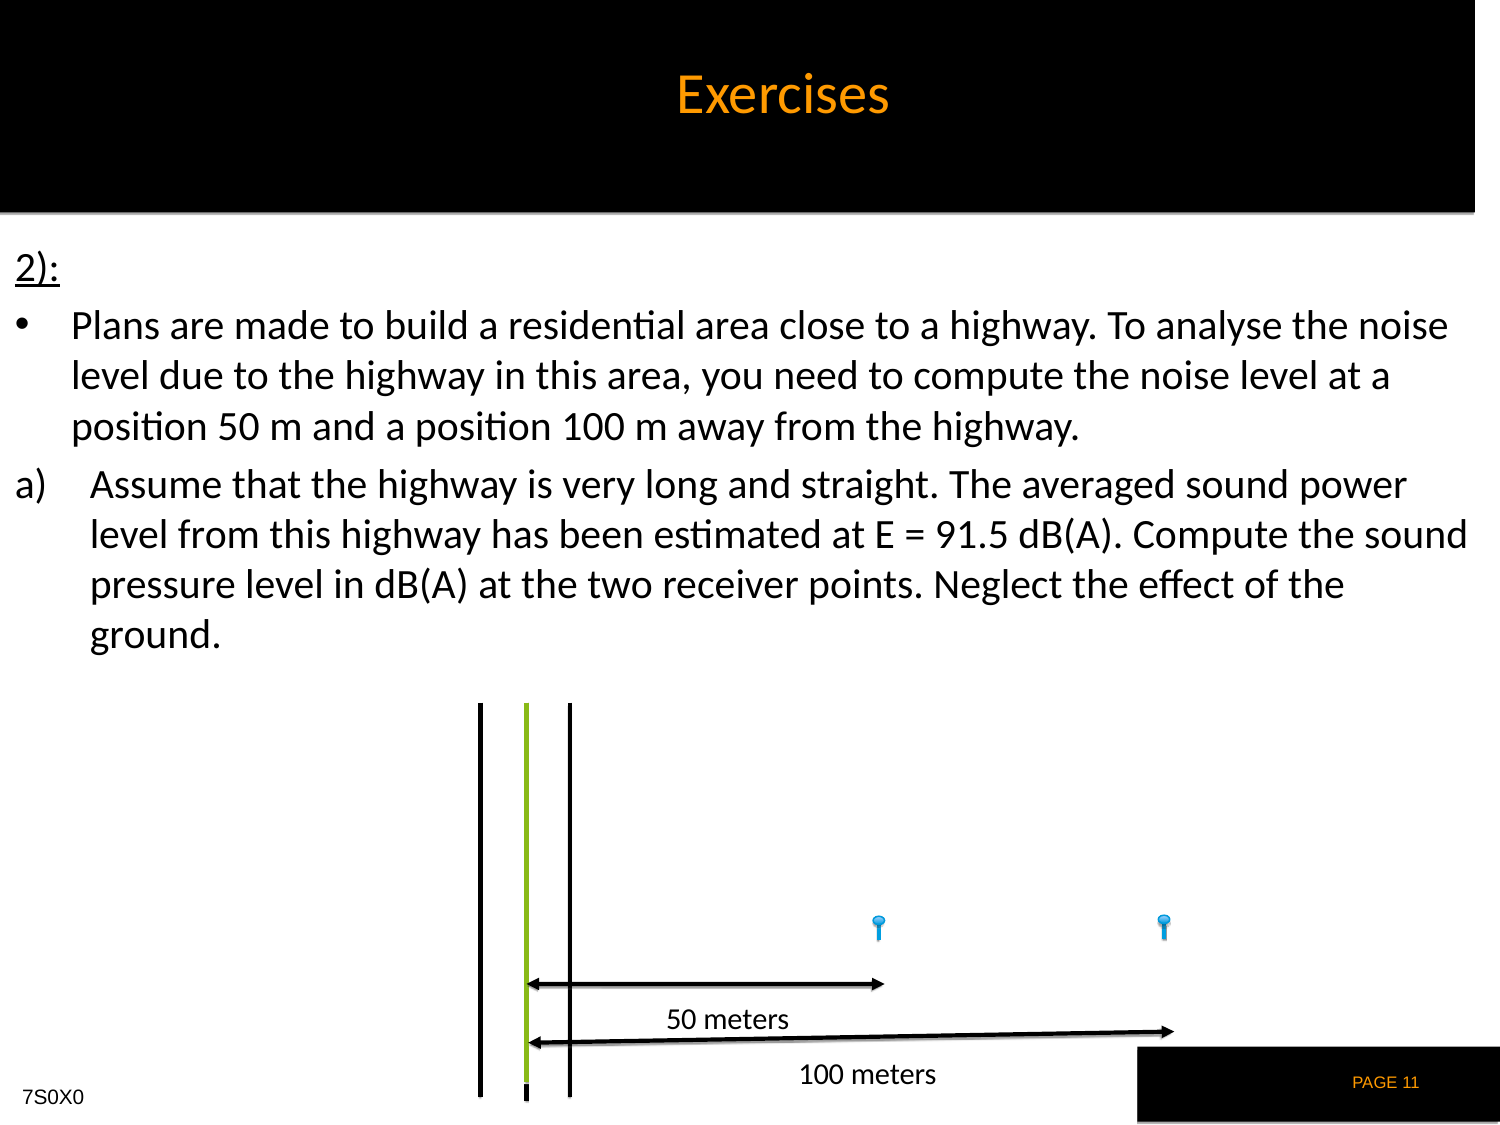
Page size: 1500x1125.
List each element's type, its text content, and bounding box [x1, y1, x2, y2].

text_box [0, 0, 1475, 213]
text_box [873, 916, 885, 925]
text_box 7S0X0 [22, 1080, 613, 1112]
text_box [1137, 1046, 1500, 1122]
text_box Exercises [125, 48, 1442, 200]
text_box 50 meters [651, 991, 1013, 1043]
text_box PAGE 11 [1352, 1066, 1453, 1098]
text_box 100 meters [783, 1046, 1145, 1099]
text_box [1158, 915, 1170, 924]
list 2): Plans are made to build a residential area close to a highway. To analyse the noise level due to the highway in this area, you need to compute the noise level at a position 50 m and a position 100 m away from the highway. Assume that the highway is very long and straight. The averaged sound power level from this highway has been estimated at E = 91.5 dB(A). Compute the sound pressure level in dB(A) at the two receiver points. Neglect the effect of the ground. [0, 232, 1500, 679]
